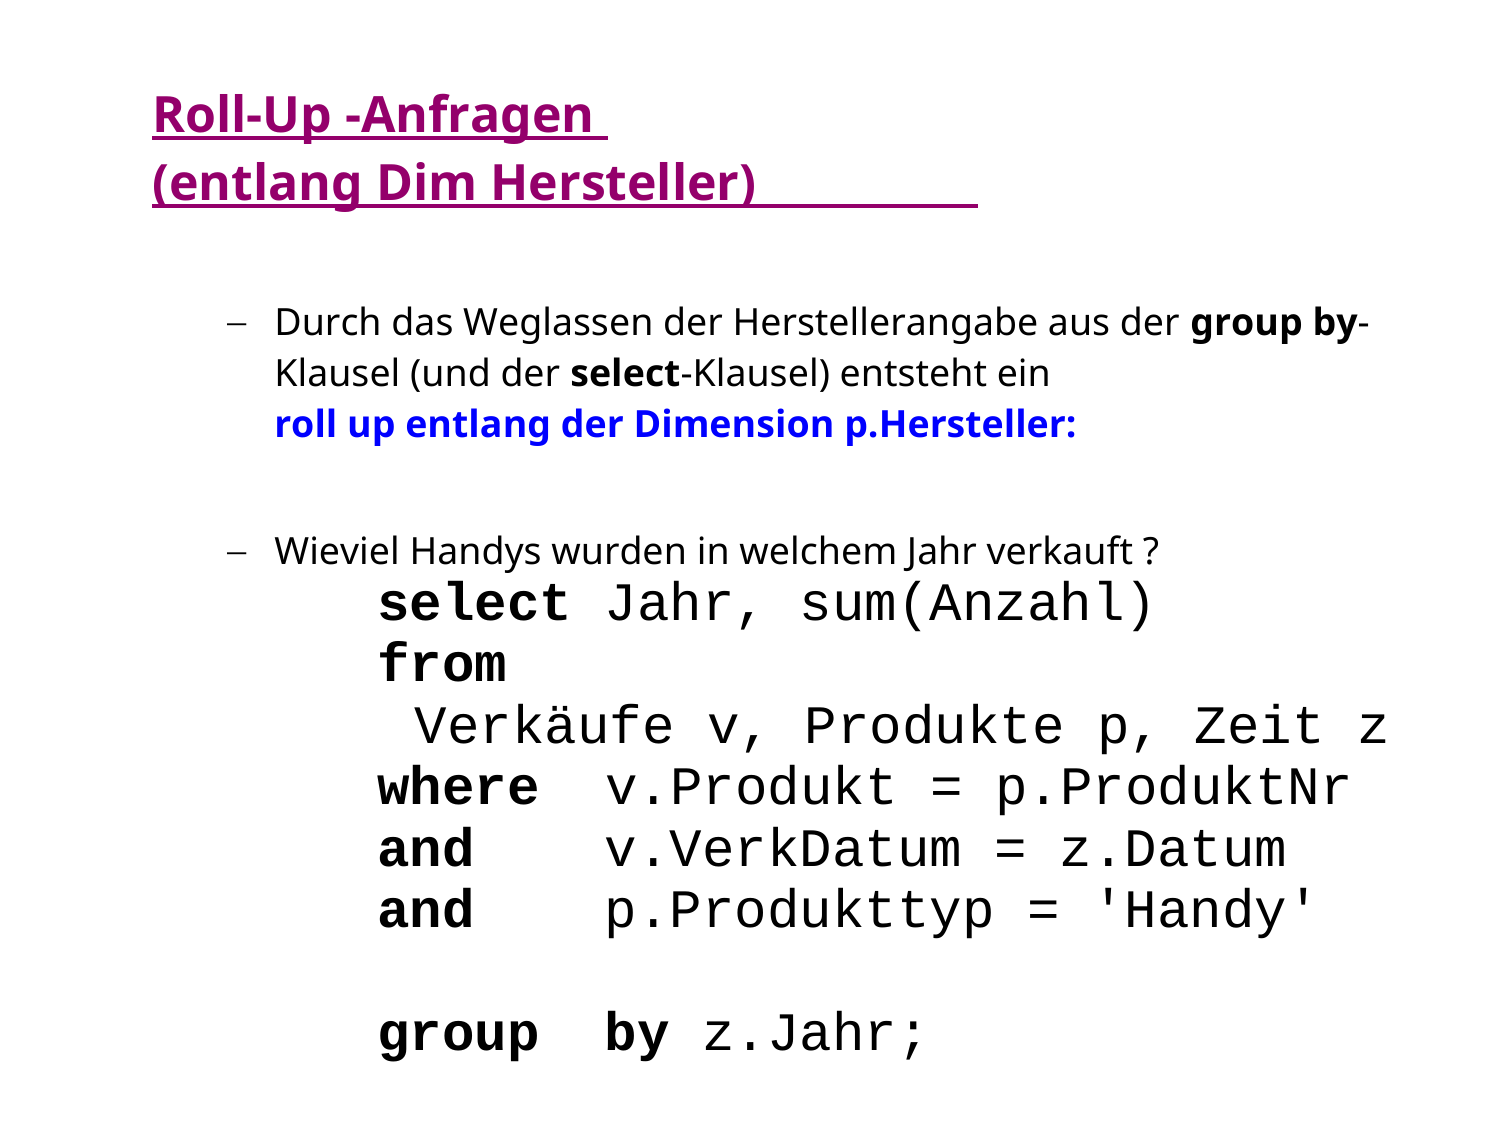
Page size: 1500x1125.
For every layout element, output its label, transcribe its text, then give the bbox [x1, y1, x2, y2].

list Durch das Weglassen der Herstellerangabe aus der group by-Klausel (und der select-Klausel) entsteht ein roll up entlang der Dimension p.Hersteller: Wieviel Handys wurden in welchem Jahr verkauft ? select Jahr, sum(Anzahl) from Verkäufe v, Produkte p, Zeit z where v.Produkt = p.ProduktNr and v.VerkDatum = z.Datum and p.Produkttyp = 'Handy' group by z.Jahr; [137, 287, 1413, 1051]
title Roll-Up -Anfragen (entlang Dim Hersteller) [137, 56, 1413, 238]
